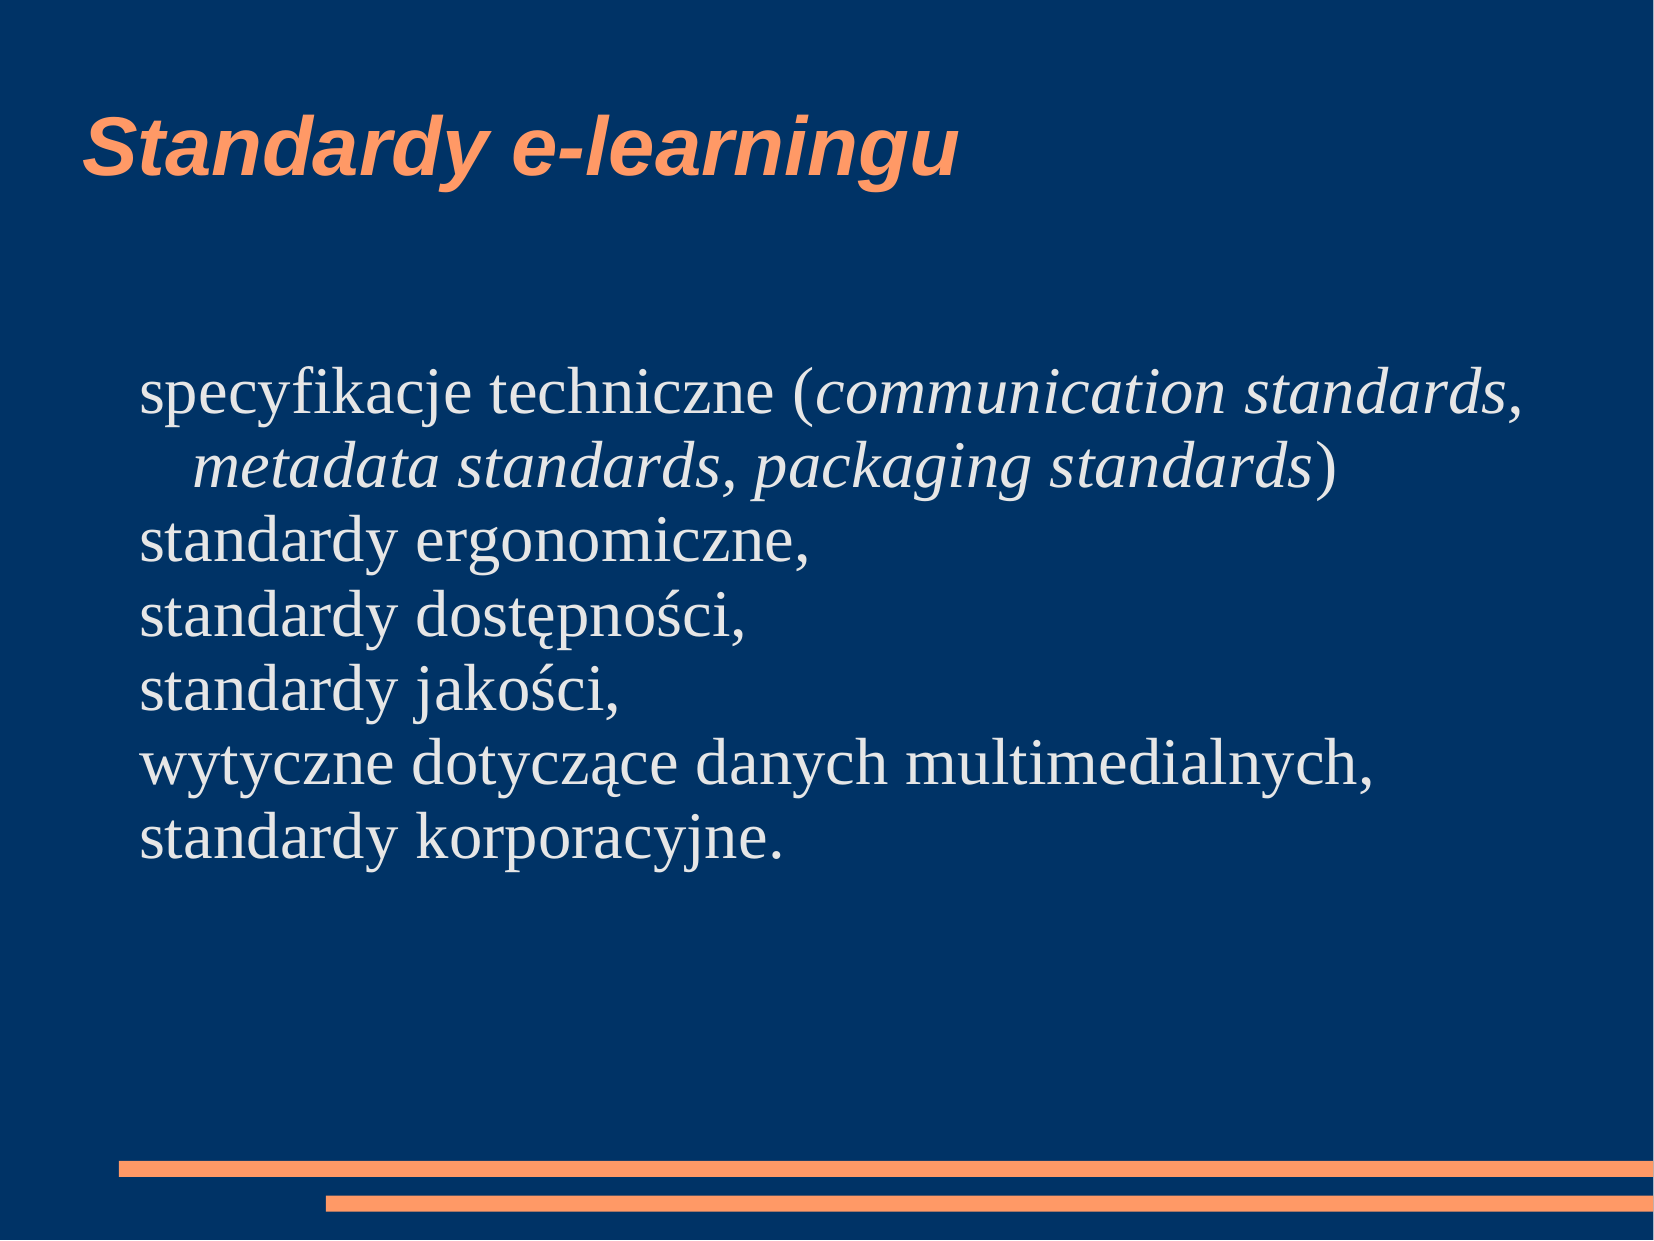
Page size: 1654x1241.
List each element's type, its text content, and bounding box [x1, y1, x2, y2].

title Standardy e-learningu [59, 87, 1595, 282]
list specyfikacje techniczne (communication standards, metadata standards, packaging standards) standardy ergonomiczne, standardy dostępności, standardy jakości, wytyczne dotyczące danych multimedialnych, standardy korporacyjne. [121, 354, 1561, 1191]
